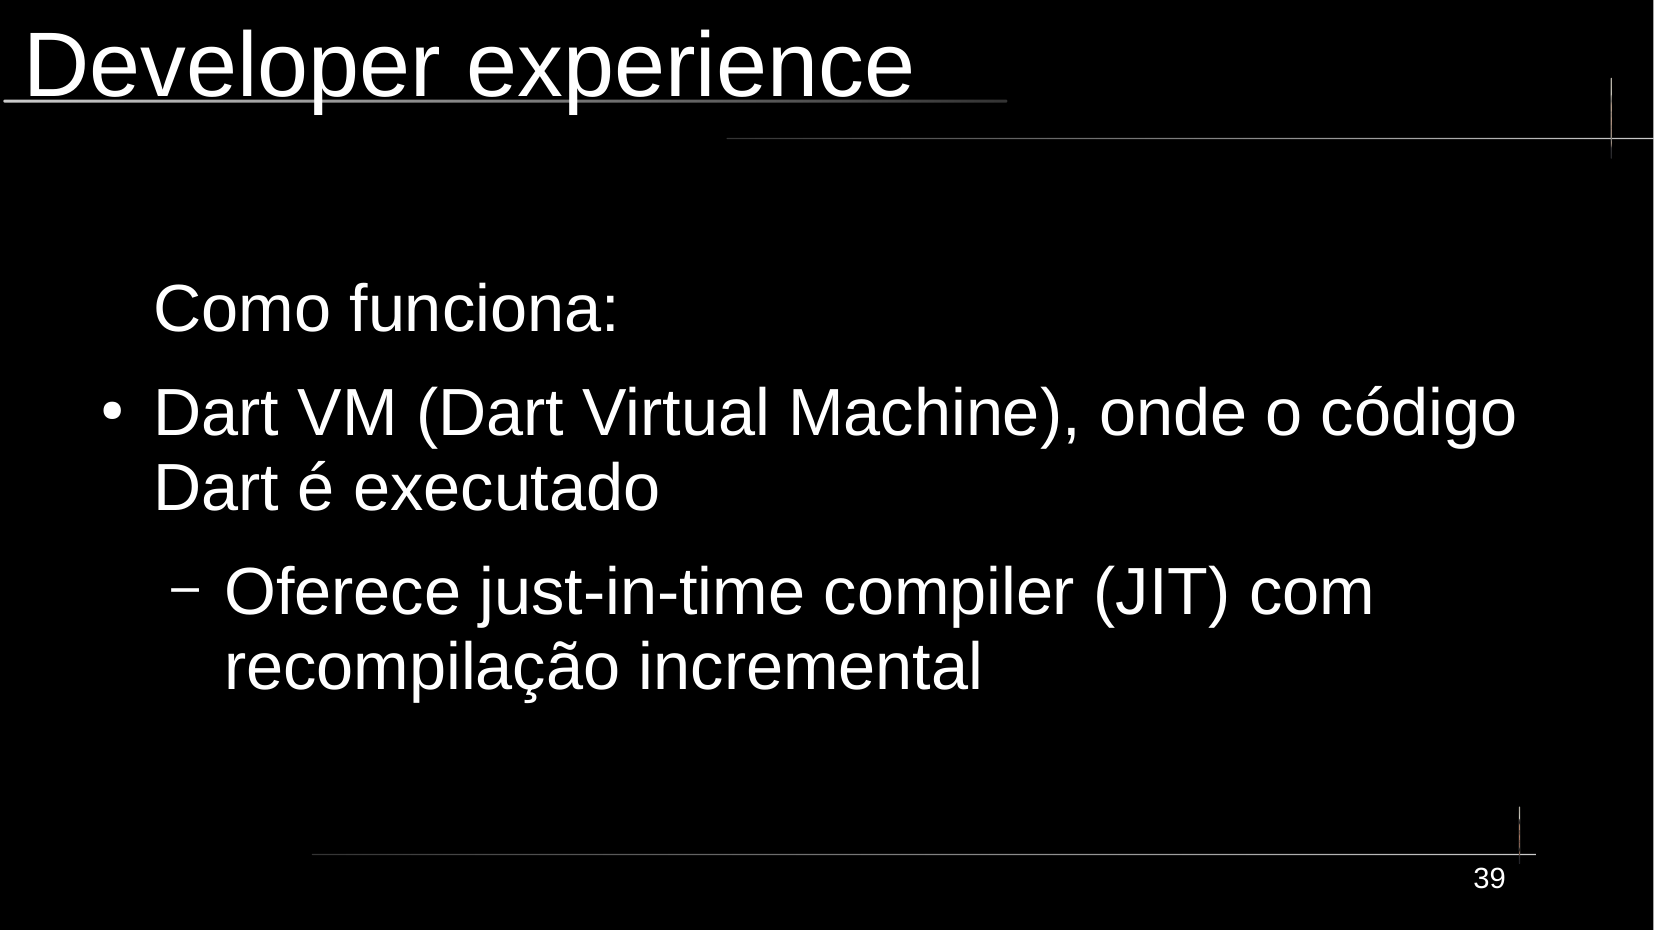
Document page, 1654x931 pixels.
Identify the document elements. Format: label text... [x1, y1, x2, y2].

subtitle Como funciona: Dart VM (Dart Virtual Machine), onde o código Dart é executado Oferece just-in-time compiler (JIT) com recompilação incremental [82, 217, 1571, 757]
title Developer experience [23, 11, 1589, 119]
